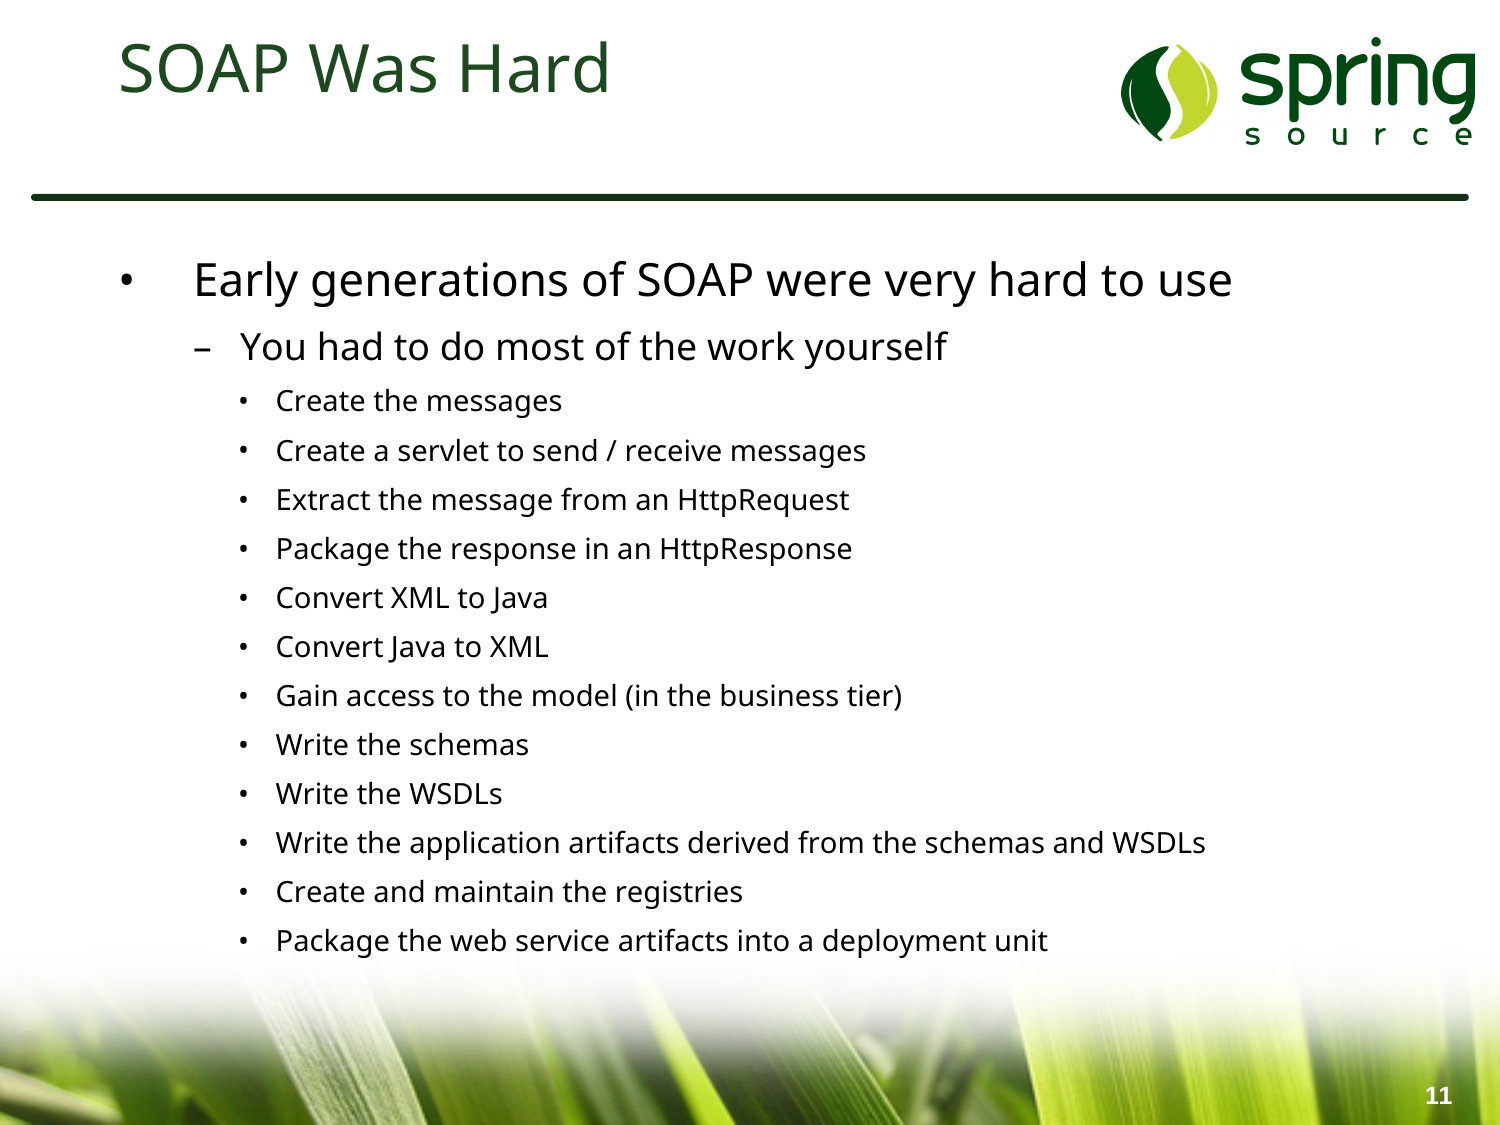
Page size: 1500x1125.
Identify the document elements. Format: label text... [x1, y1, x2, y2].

picture [0, 944, 1500, 1125]
picture [885, 944, 894, 949]
picture [1137, 37, 1475, 145]
picture [359, 944, 368, 949]
picture [776, 944, 785, 949]
picture [999, 944, 1007, 949]
picture [494, 944, 503, 949]
list Early generations of SOAP were very hard to use You had to do most of the work yourself Create the messages Create a servlet to send / receive messages Extract the message from an HttpRequest Package the response in an HttpResponse Convert XML to Java Convert Java to XML Gain access to the model (in the business tier) Write the schemas Write the WSDLs Write the application artifacts derived from the schemas and WSDLs Create and maintain the registries Package the web service artifacts into a deployment unit [103, 239, 1394, 905]
title SOAP Was Hard [104, 13, 1137, 177]
picture [825, 944, 834, 949]
picture [861, 944, 870, 949]
